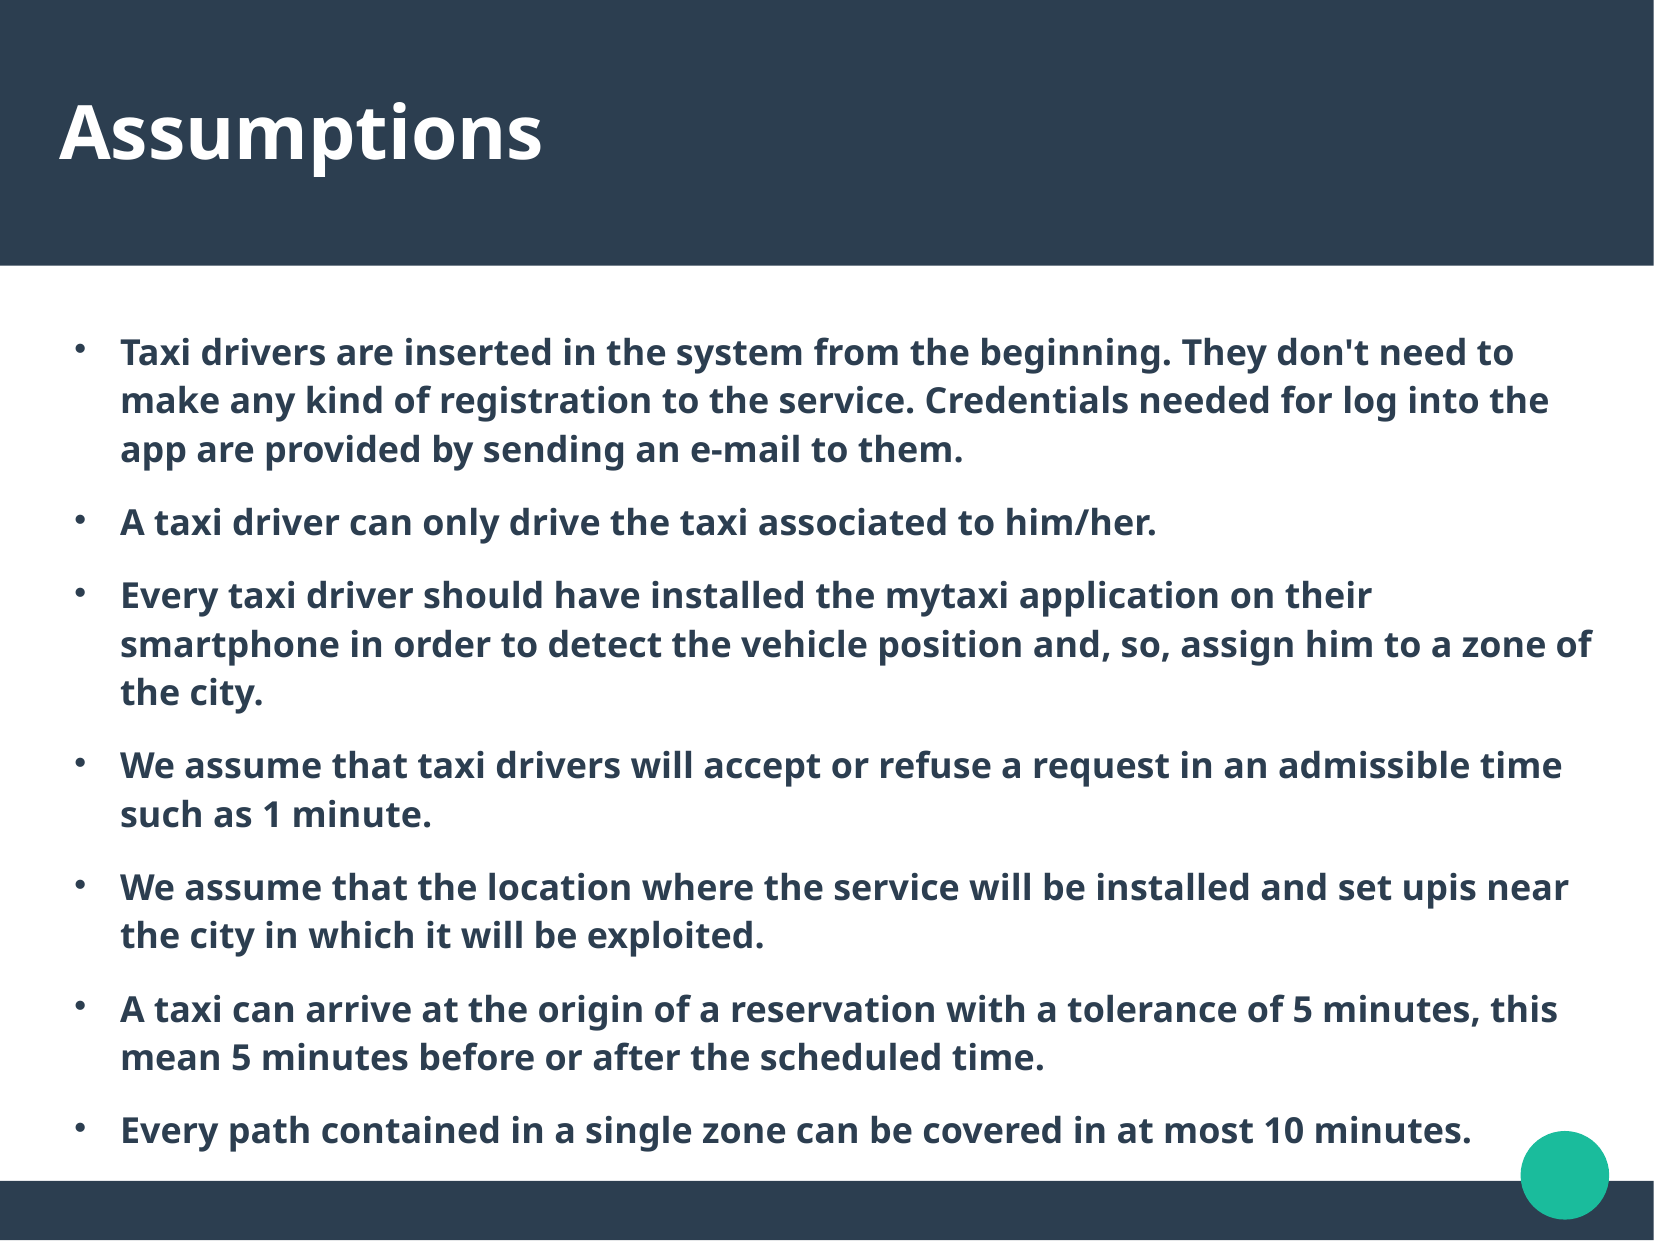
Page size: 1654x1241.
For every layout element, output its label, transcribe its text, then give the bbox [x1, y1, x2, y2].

list Taxi drivers are inserted in the system from the beginning. They don't need to make any kind of registration to the service. Credentials needed for log into the app are provided by sending an e-mail to them. A taxi driver can only drive the taxi associated to him/her. Every taxi driver should have installed the mytaxi application on their smartphone in order to detect the vehicle position and, so, assign him to a zone of the city. We assume that taxi drivers will accept or refuse a request in an admissible time such as 1 minute. We assume that the location where the service will be installed and set upis near the city in which it will be exploited. A taxi can arrive at the origin of a reservation with a tolerance of 5 minutes, this mean 5 minutes before or after the scheduled time. Every path contained in a single zone can be covered in at most 10 minutes. [59, 324, 1595, 1152]
title Assumptions [59, 49, 1595, 207]
